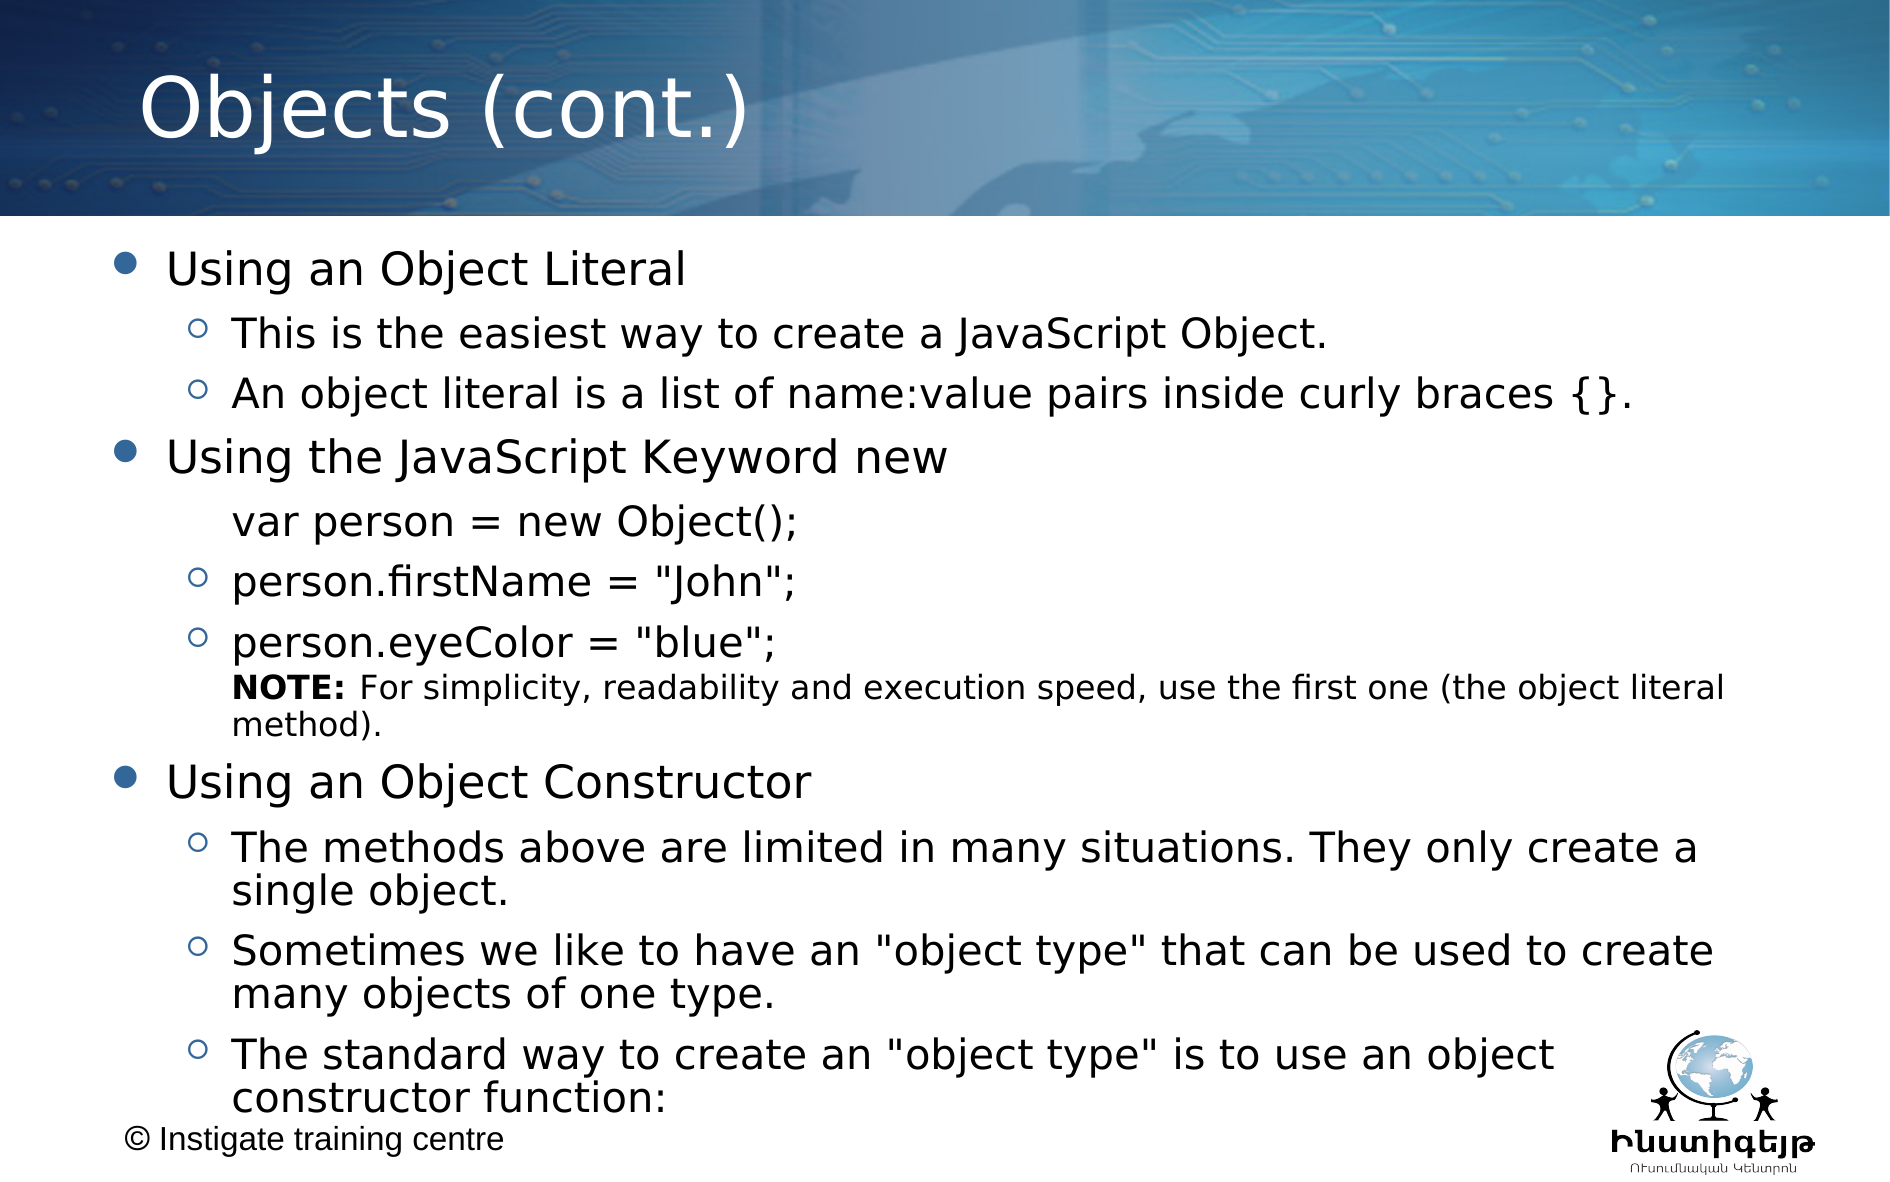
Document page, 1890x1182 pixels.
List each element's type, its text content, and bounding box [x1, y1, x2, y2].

picture [0, 0, 1890, 216]
list Using an Object Literal This is the easiest way to create a JavaScript Object. An object literal is a list of name:value pairs inside curly braces {}. Using the JavaScript Keyword new var person = new Object(); person.firstName = "John"; person.eyeColor = "blue"; NOTE: For simplicity, readability and execution speed, use the first one (the object literal method). Using an Object Constructor The methods above are limited in many situations. They only create a single object. Sometimes we like to have an "object type" that can be used to create many objects of one type. The standard way to create an "object type" is to use an object constructor function: [110, 247, 1801, 276]
picture [1612, 1030, 1815, 1175]
